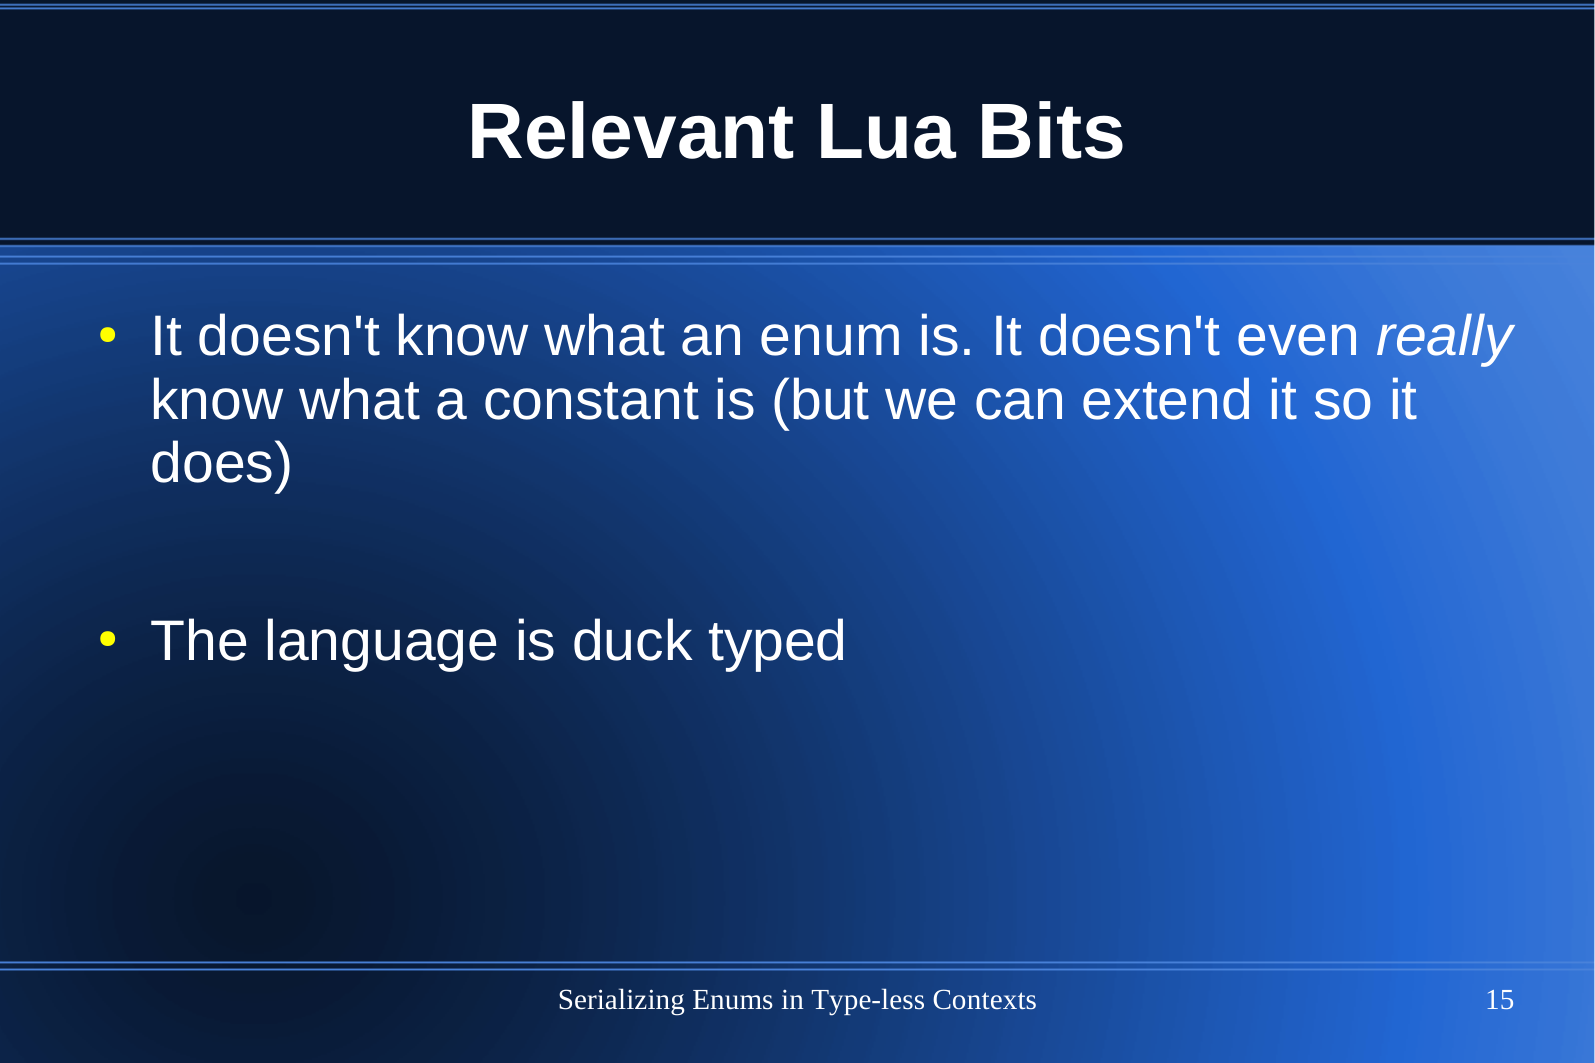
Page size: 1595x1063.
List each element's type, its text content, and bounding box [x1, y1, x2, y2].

list It doesn't know what an enum is. It doesn't even really know what a constant is (but we can extend it so it does) The language is duck typed [79, 304, 1515, 921]
picture [0, 0, 1595, 1063]
title Relevant Lua Bits [79, 42, 1515, 220]
